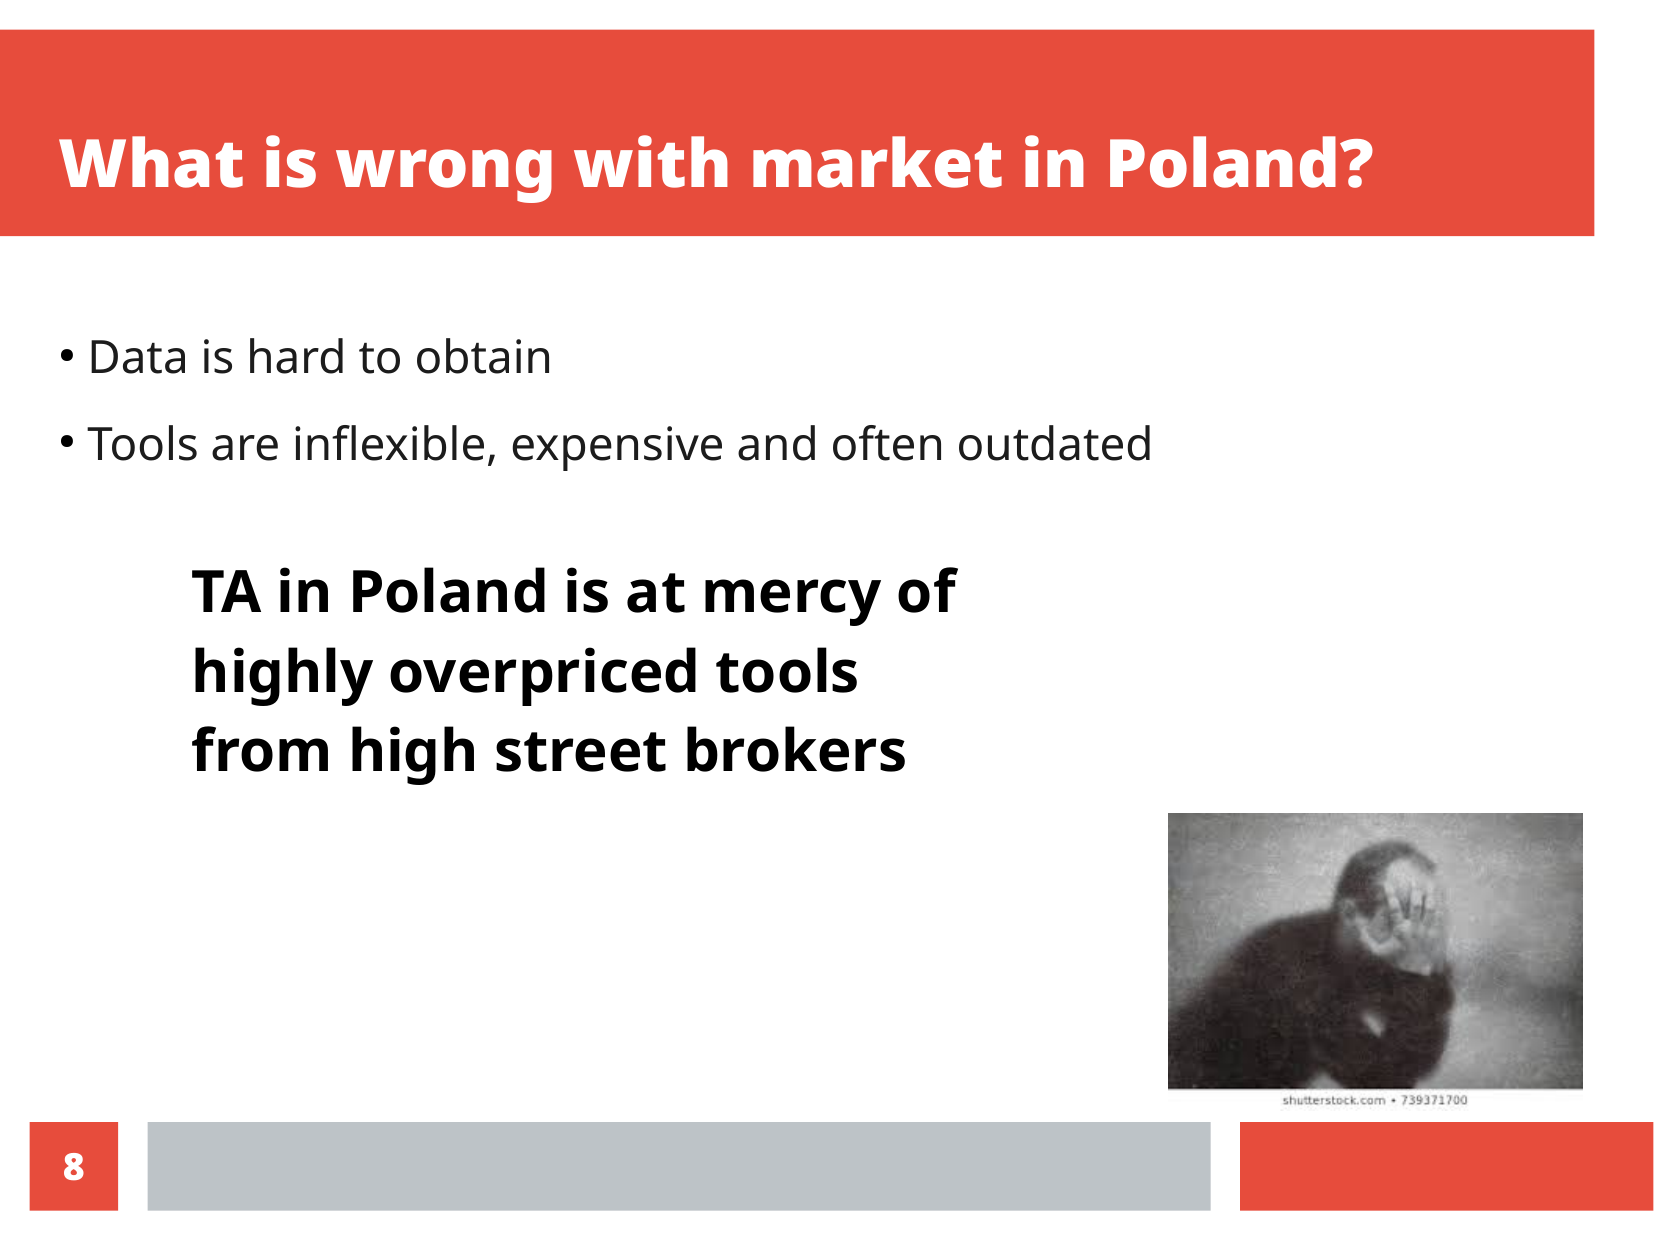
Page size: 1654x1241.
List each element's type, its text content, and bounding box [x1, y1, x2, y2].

title What is wrong with market in Poland? [59, 59, 1595, 207]
list Data is hard to obtain Tools are inflexible, expensive and often outdated [59, 324, 1565, 1093]
picture [1168, 813, 1583, 1111]
text_box TA in Poland is at mercy of highly overpriced tools from high street brokers [177, 543, 1016, 830]
